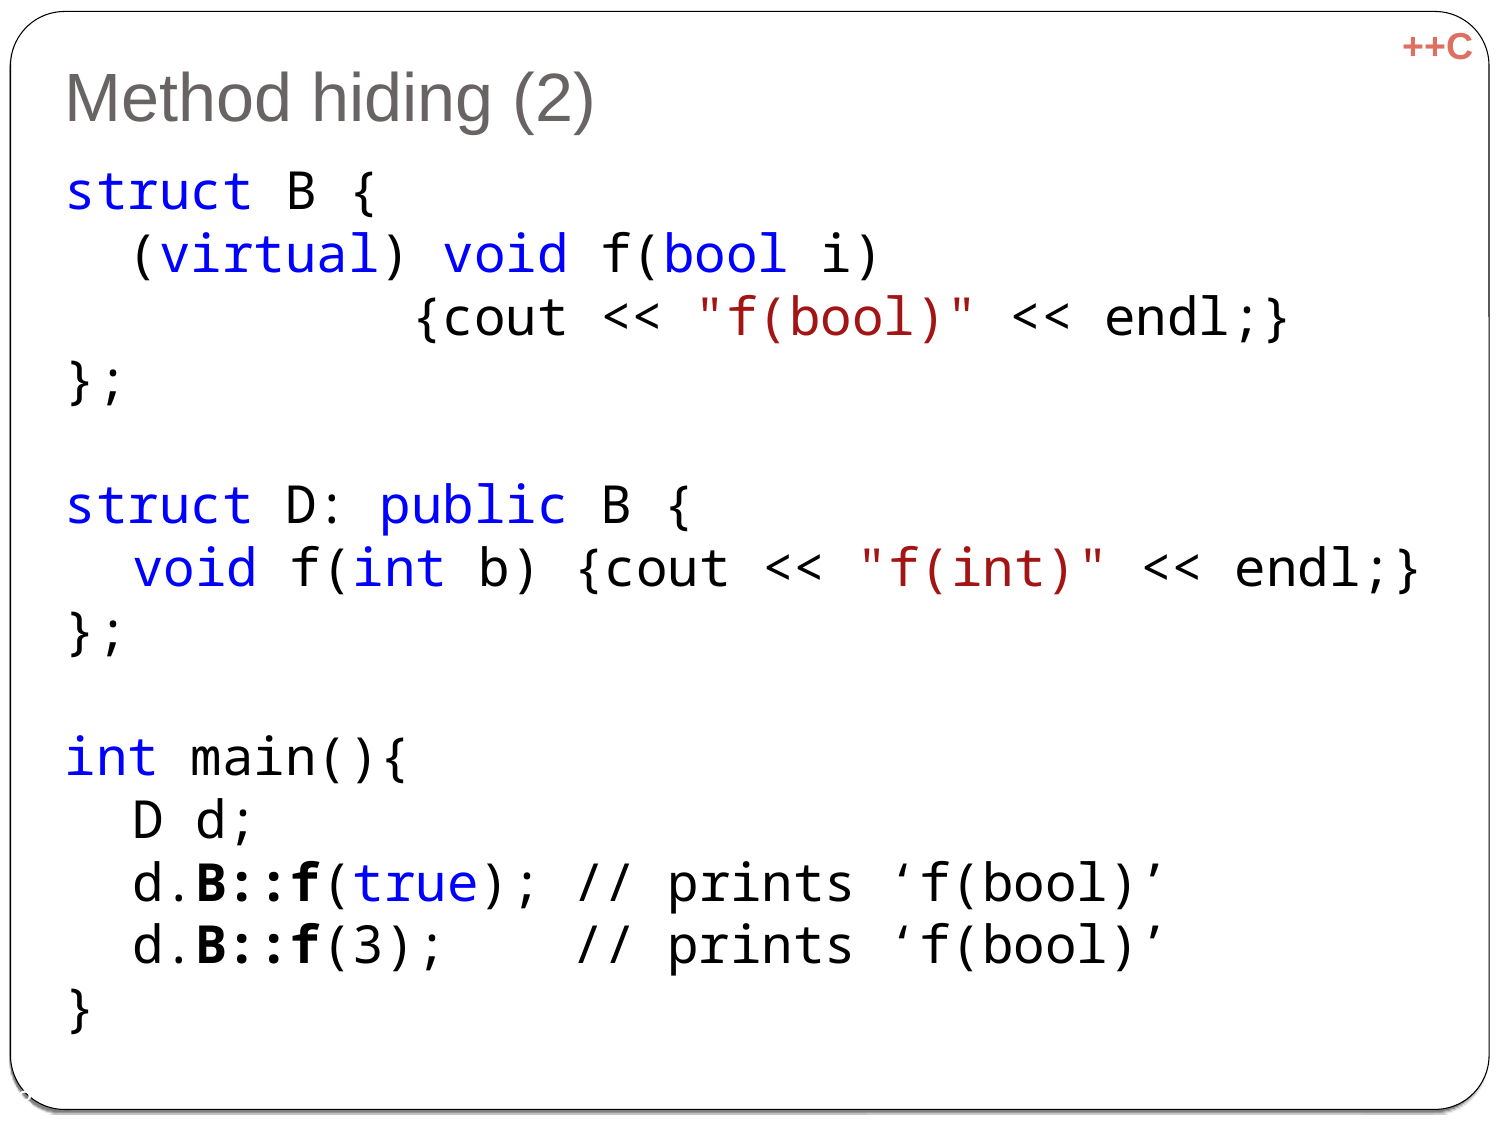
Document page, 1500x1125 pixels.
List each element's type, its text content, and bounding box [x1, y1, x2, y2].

list struct B { (virtual) void f(bool i) {cout << "f(bool)" << endl;} }; struct D: public B { void f(int b) {cout << "f(int)" << endl;} }; int main(){ D d; d.B::f(true); // prints ‘f(bool)’ d.B::f(3); // prints ‘f(bool)’ } [50, 149, 1450, 1088]
slide_number <number> [0, 1074, 50, 1125]
title Method hiding (2) [50, 45, 1450, 149]
